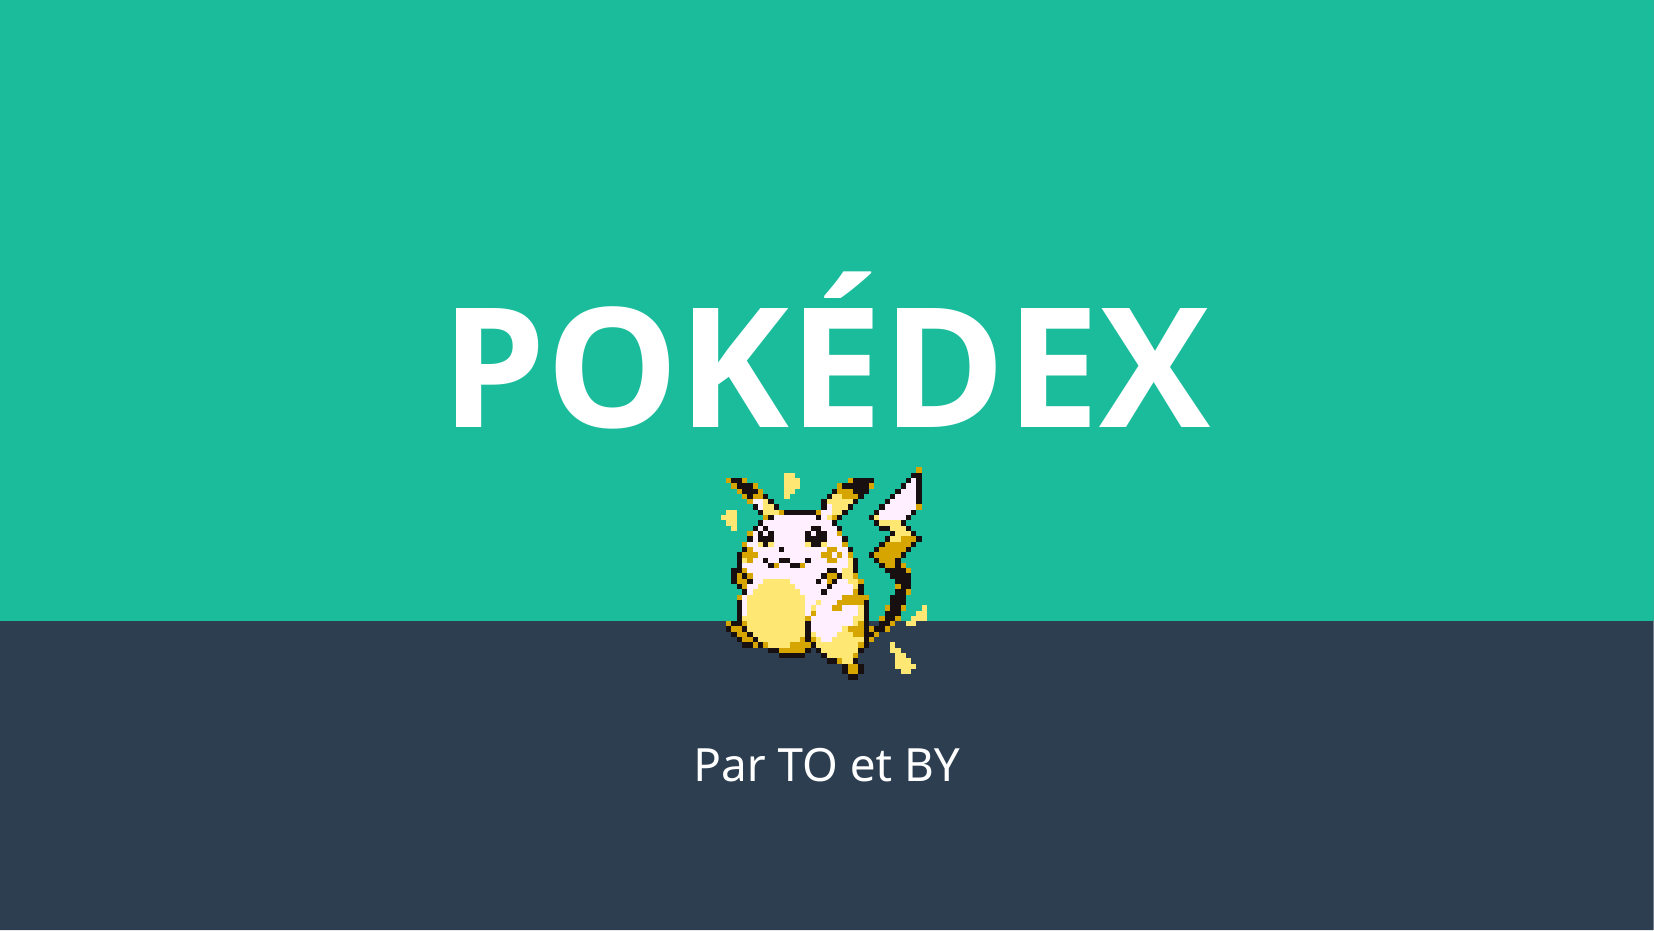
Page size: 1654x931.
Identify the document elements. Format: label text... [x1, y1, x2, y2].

picture [679, 383, 975, 680]
title POKÉDEX [59, 29, 1595, 583]
subtitle Par TO et BY [59, 642, 1595, 886]
